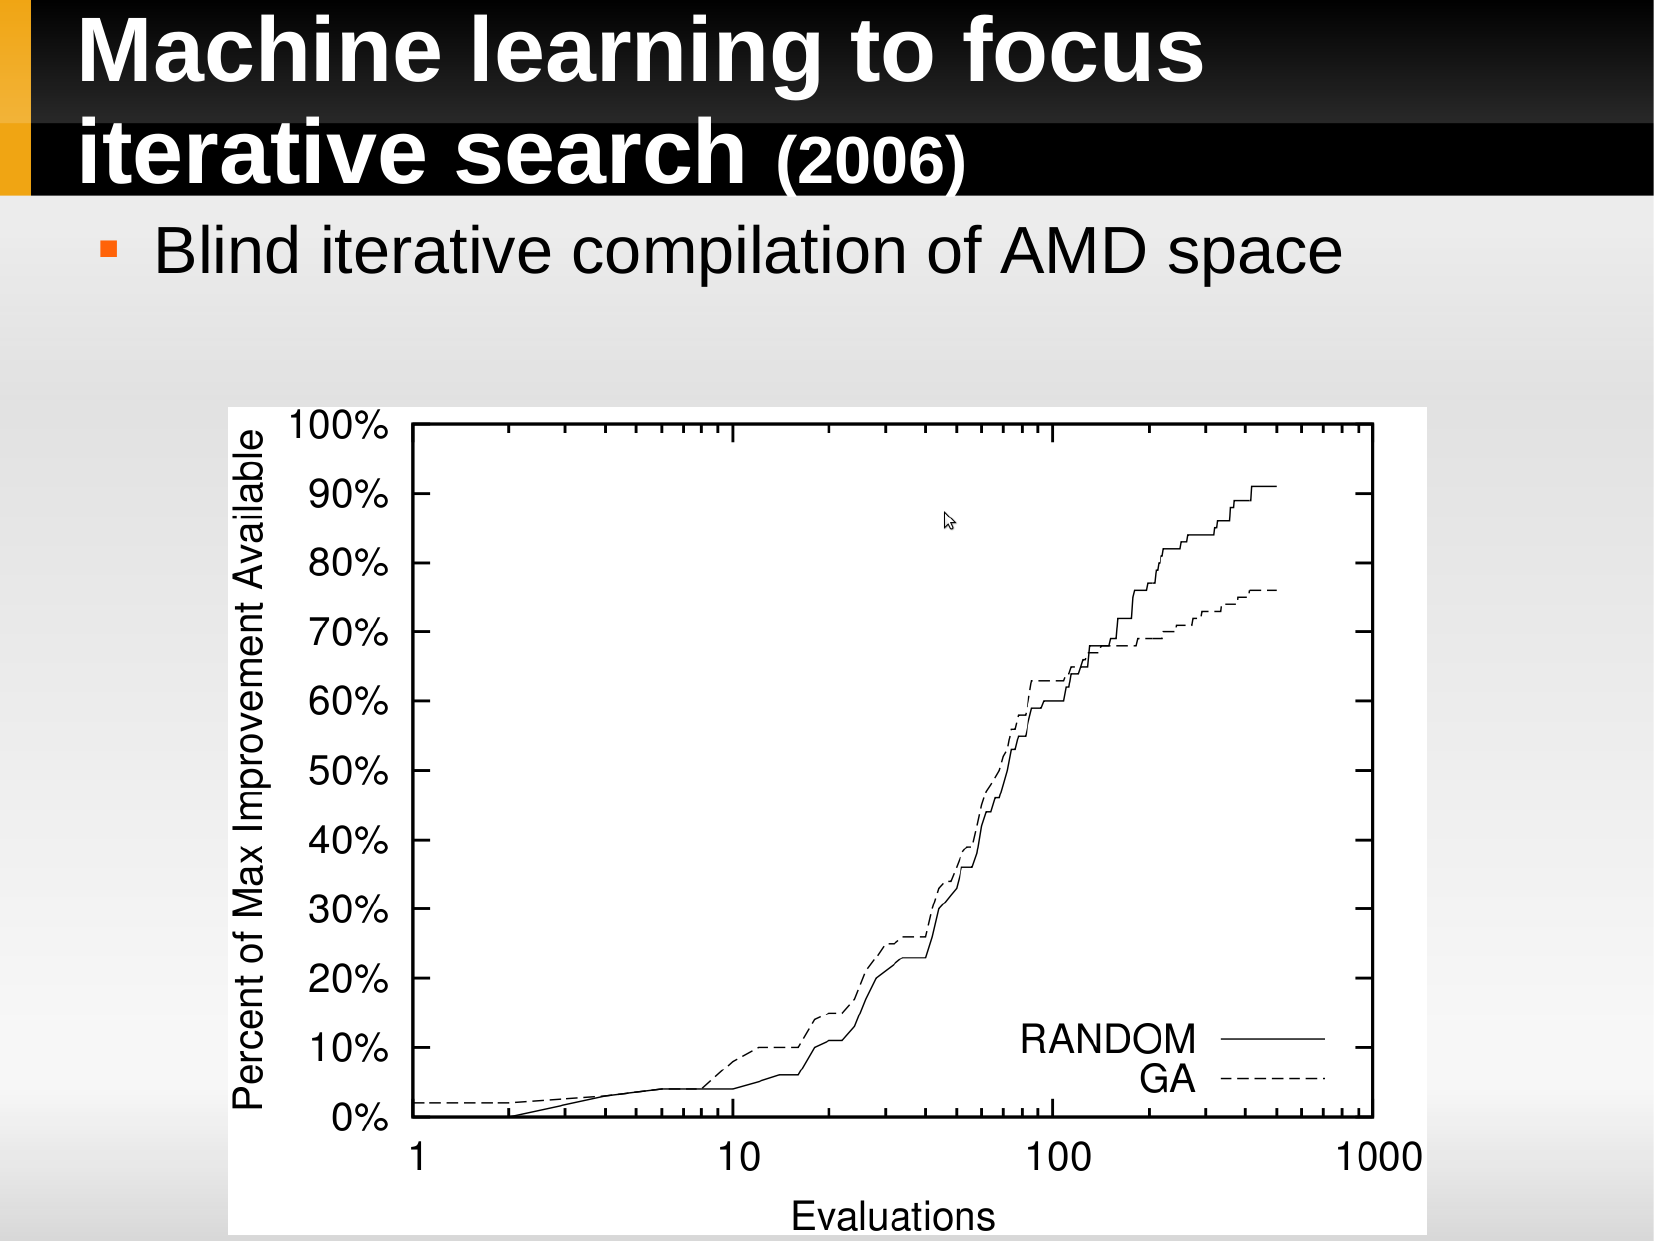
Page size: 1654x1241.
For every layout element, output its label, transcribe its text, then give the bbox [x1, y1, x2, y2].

title Machine learning to focus iterative search (2006) [76, 0, 1565, 219]
picture [0, 0, 1654, 1241]
list Blind iterative compilation of AMD space [82, 213, 1571, 297]
